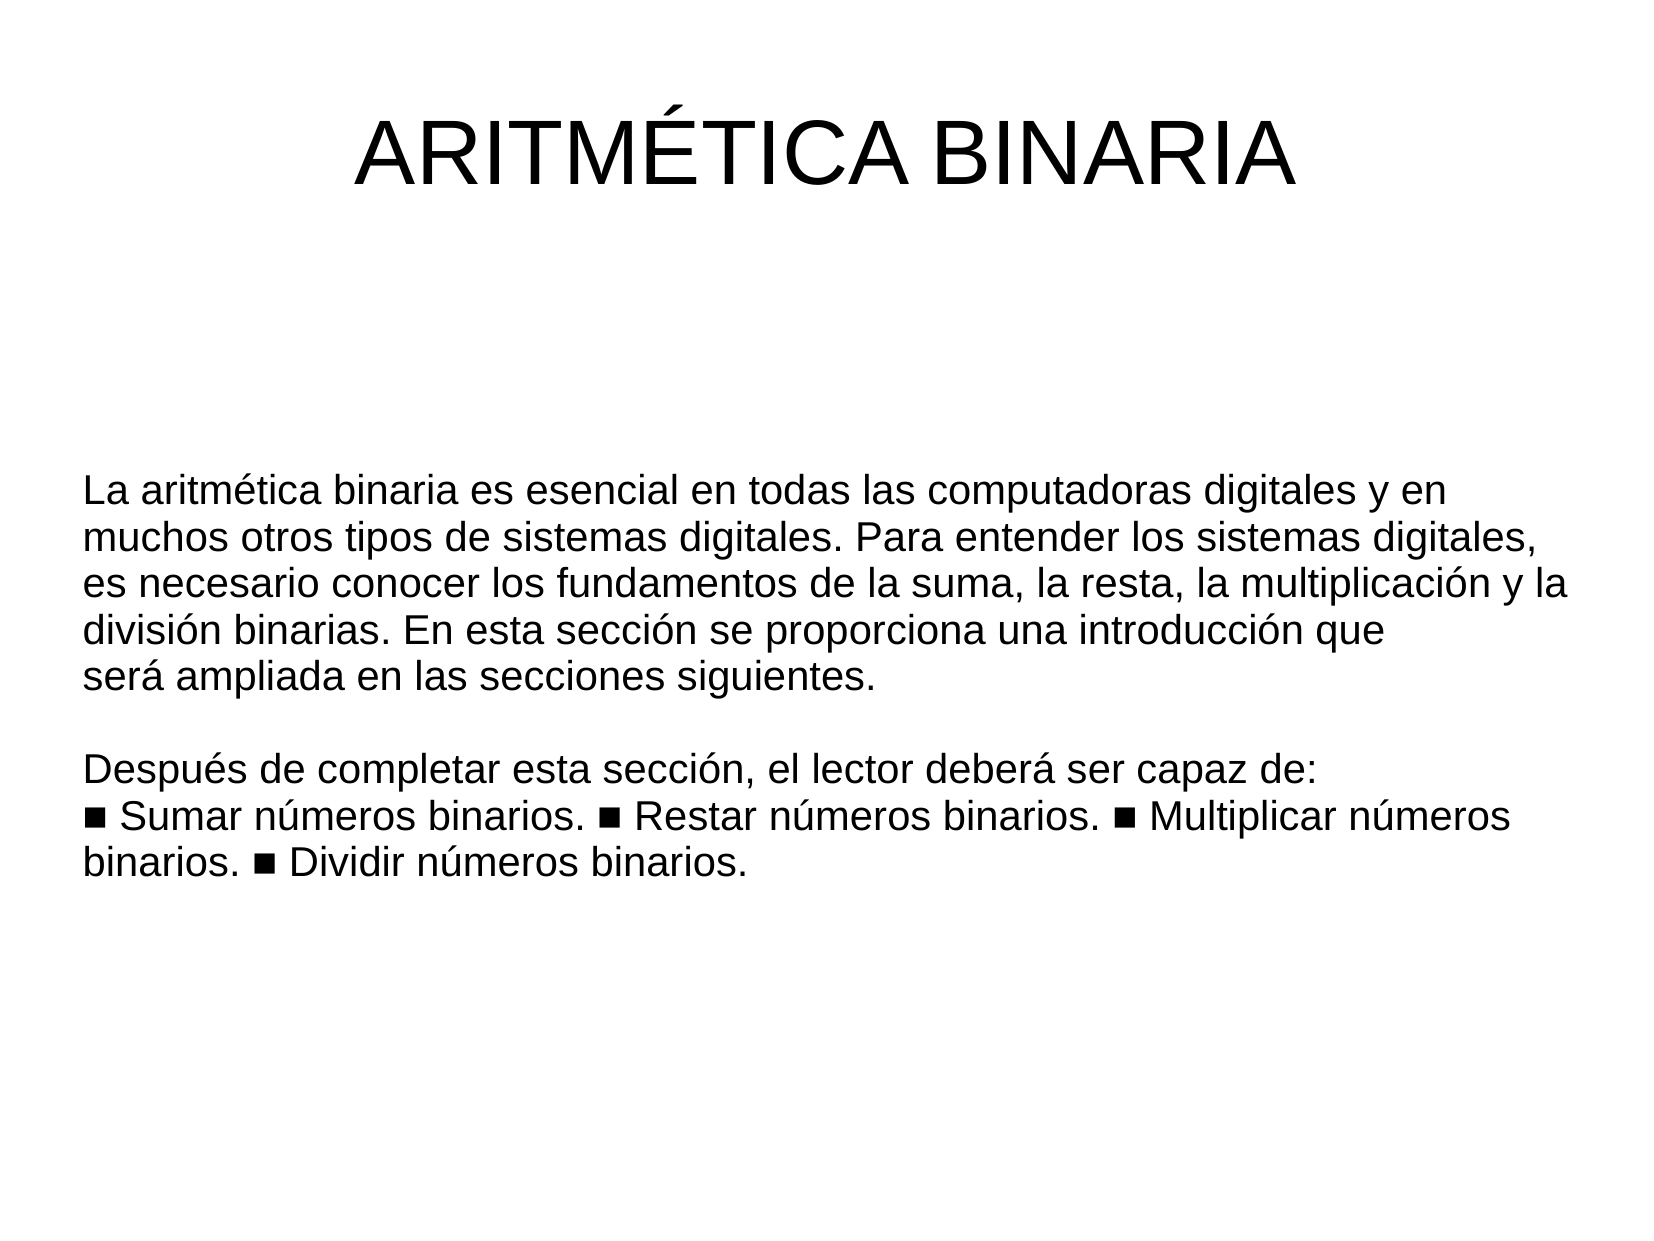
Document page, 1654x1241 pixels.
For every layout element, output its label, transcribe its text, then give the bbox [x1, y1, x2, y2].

subtitle La aritmética binaria es esencial en todas las computadoras digitales y en muchos otros tipos de sistemas digitales. Para entender los sistemas digitales, es necesario conocer los fundamentos de la suma, la resta, la multiplicación y la división binarias. En esta sección se proporciona una introducción que será ampliada en las secciones siguientes. Después de completar esta sección, el lector deberá ser capaz de: ■ Sumar números binarios. ■ Restar números binarios. ■ Multiplicar números binarios. ■ Dividir números binarios. [82, 290, 1571, 1109]
title ARITMÉTICA BINARIA [82, 49, 1571, 257]
